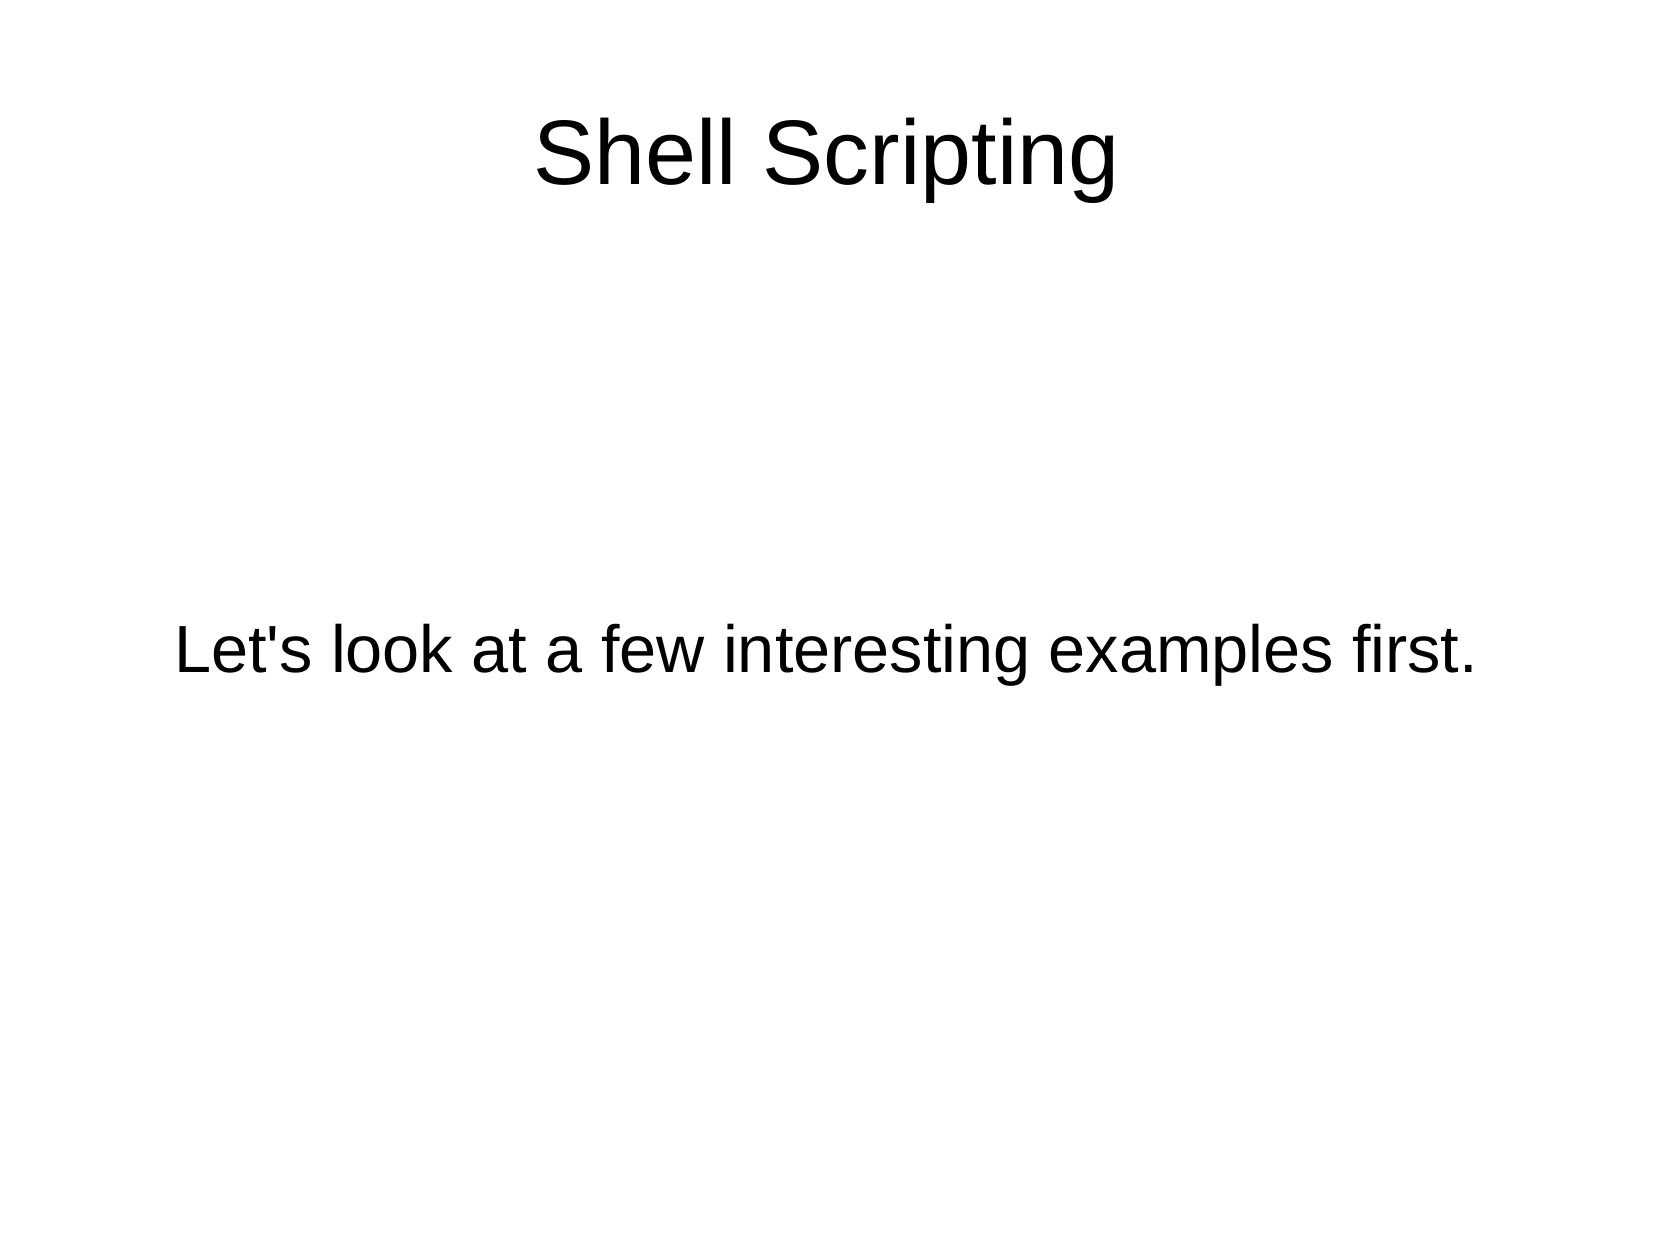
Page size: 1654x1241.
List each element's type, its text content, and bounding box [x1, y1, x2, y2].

title Shell Scripting [82, 49, 1571, 257]
subtitle Let's look at a few interesting examples first. [82, 290, 1571, 1010]
